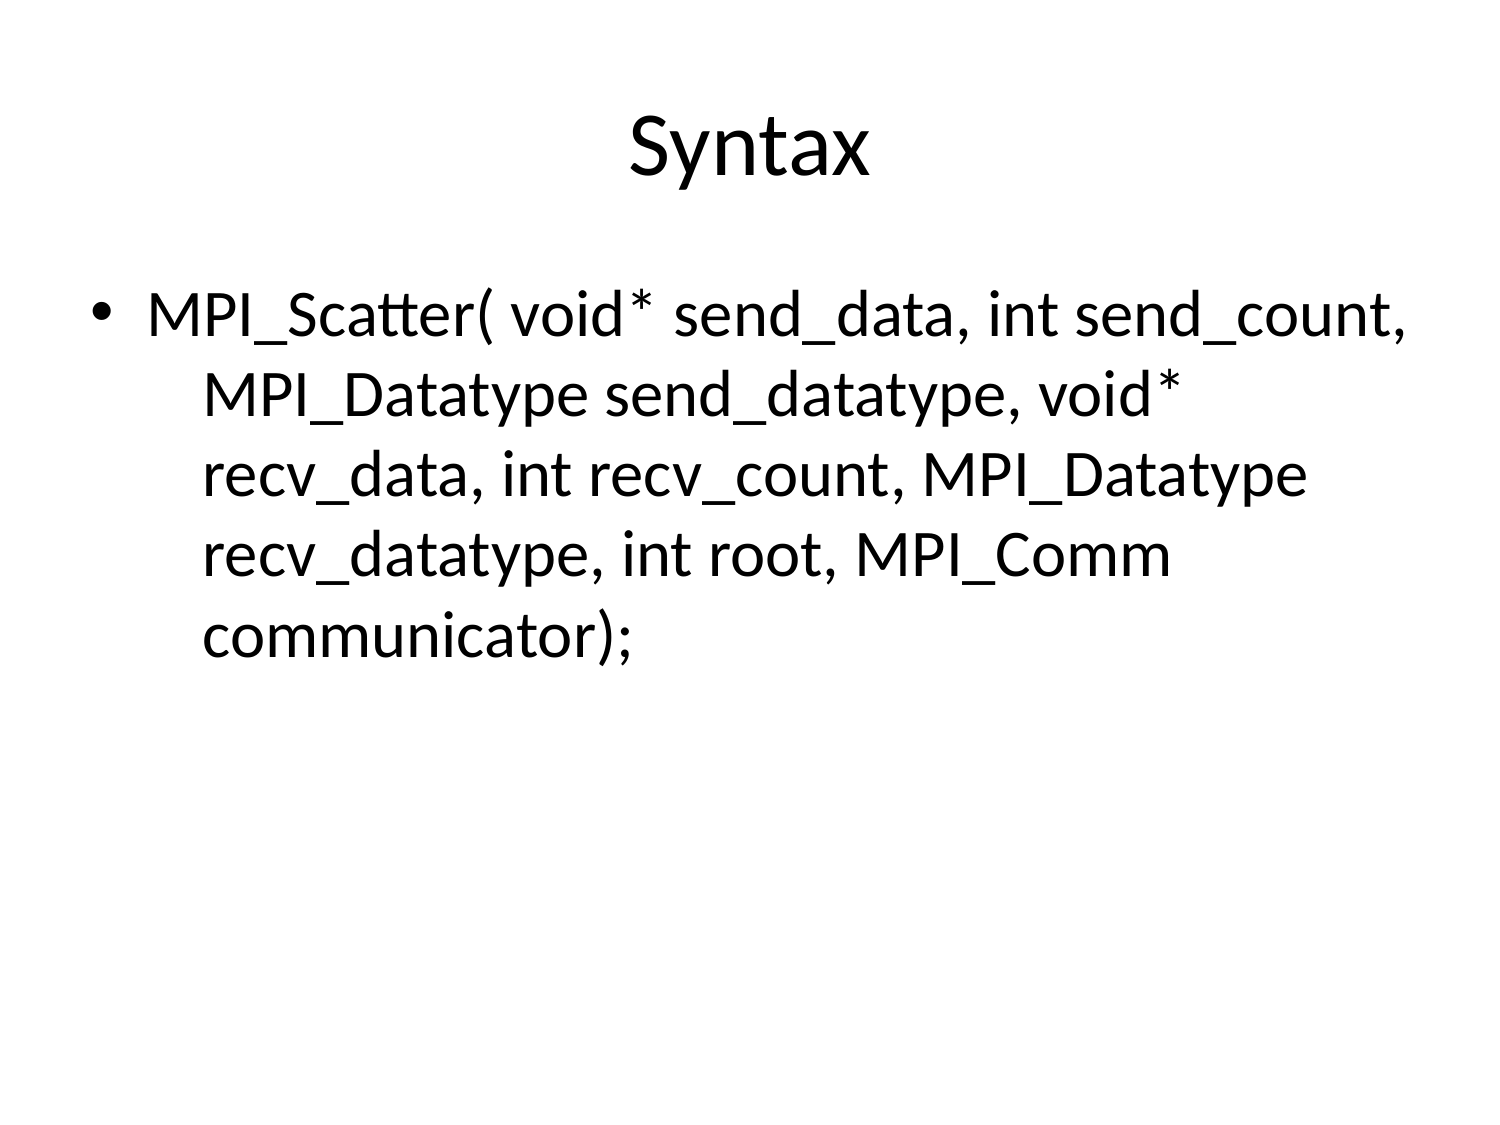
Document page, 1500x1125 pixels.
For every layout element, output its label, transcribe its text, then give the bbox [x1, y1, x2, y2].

title Syntax [75, 45, 1426, 233]
list MPI_Scatter( void* send_data, int send_count, MPI_Datatype send_datatype, void* recv_data, int recv_count, MPI_Datatype recv_datatype, int root, MPI_Comm communicator); [75, 262, 1426, 1005]
